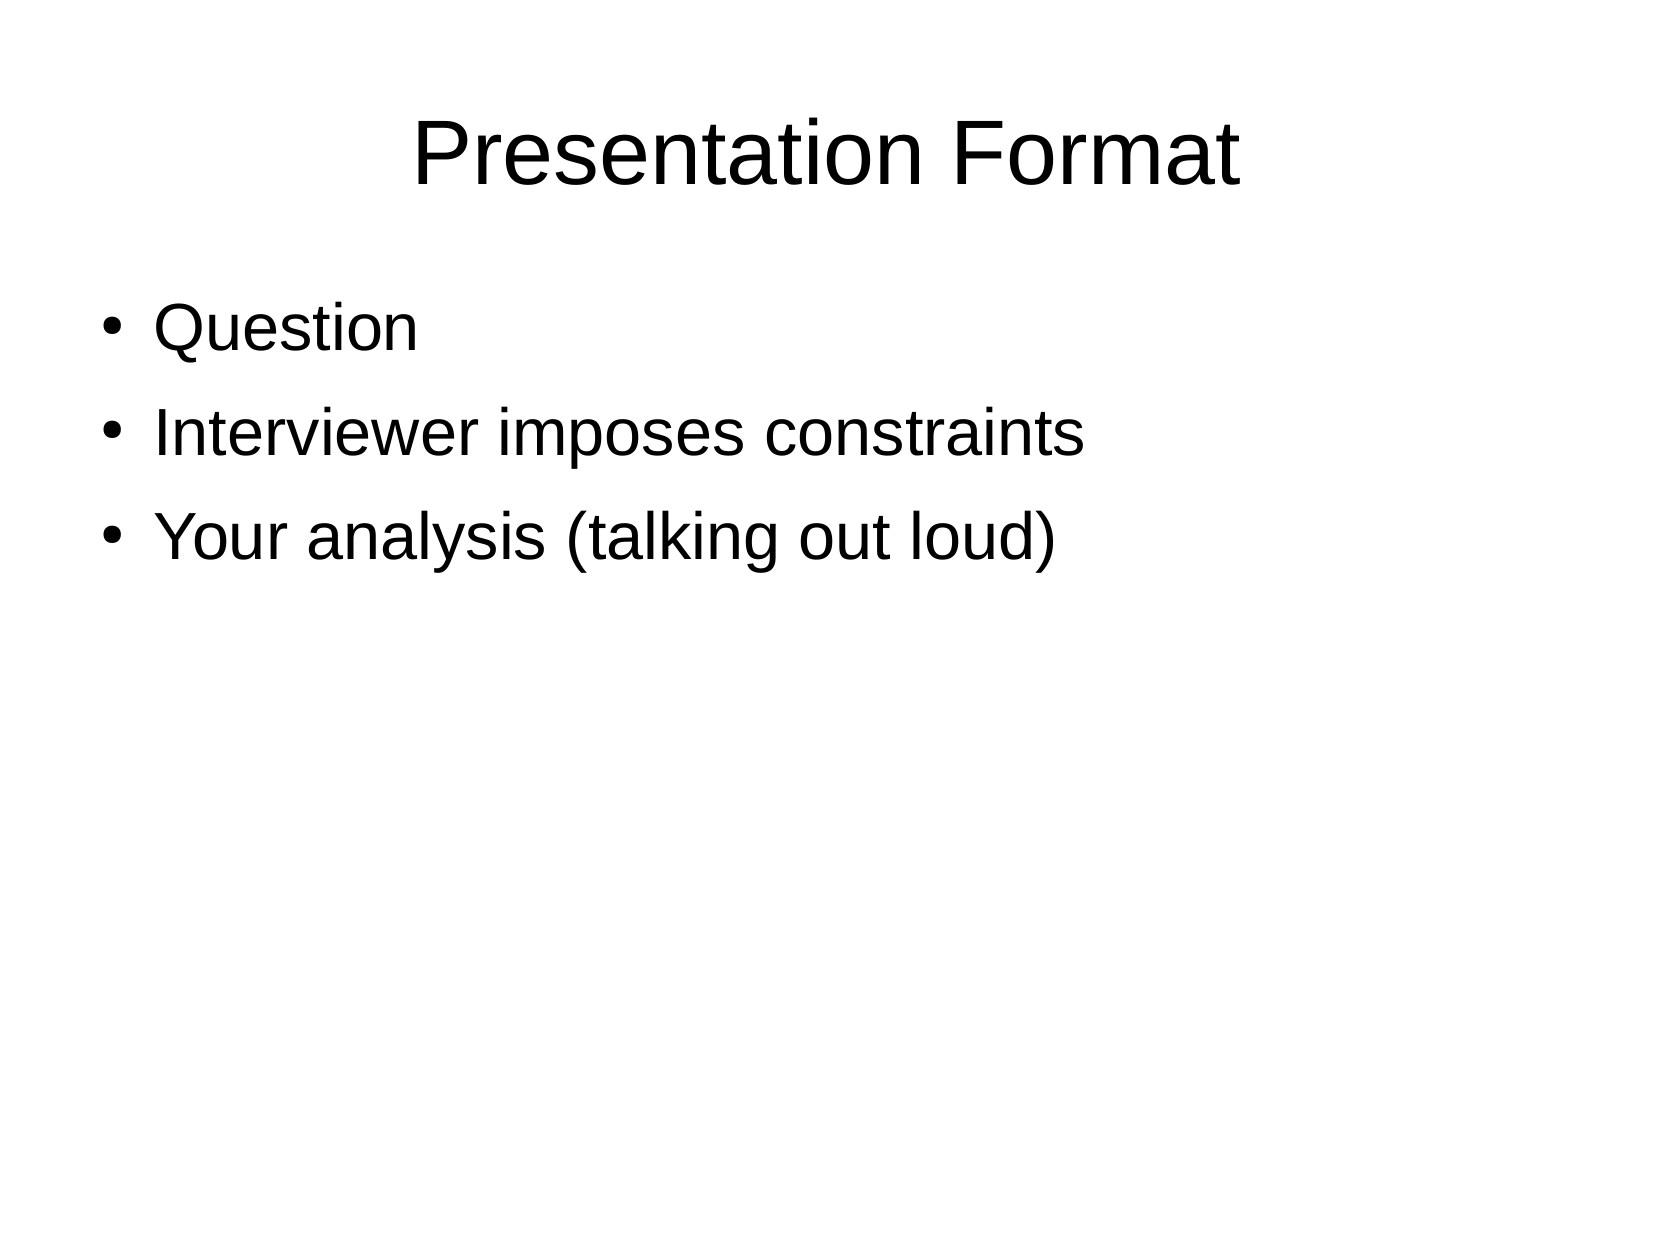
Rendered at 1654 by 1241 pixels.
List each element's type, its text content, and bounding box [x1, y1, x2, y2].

title Presentation Format [82, 49, 1571, 257]
list Question Interviewer imposes constraints Your analysis (talking out loud) [82, 290, 1571, 1010]
